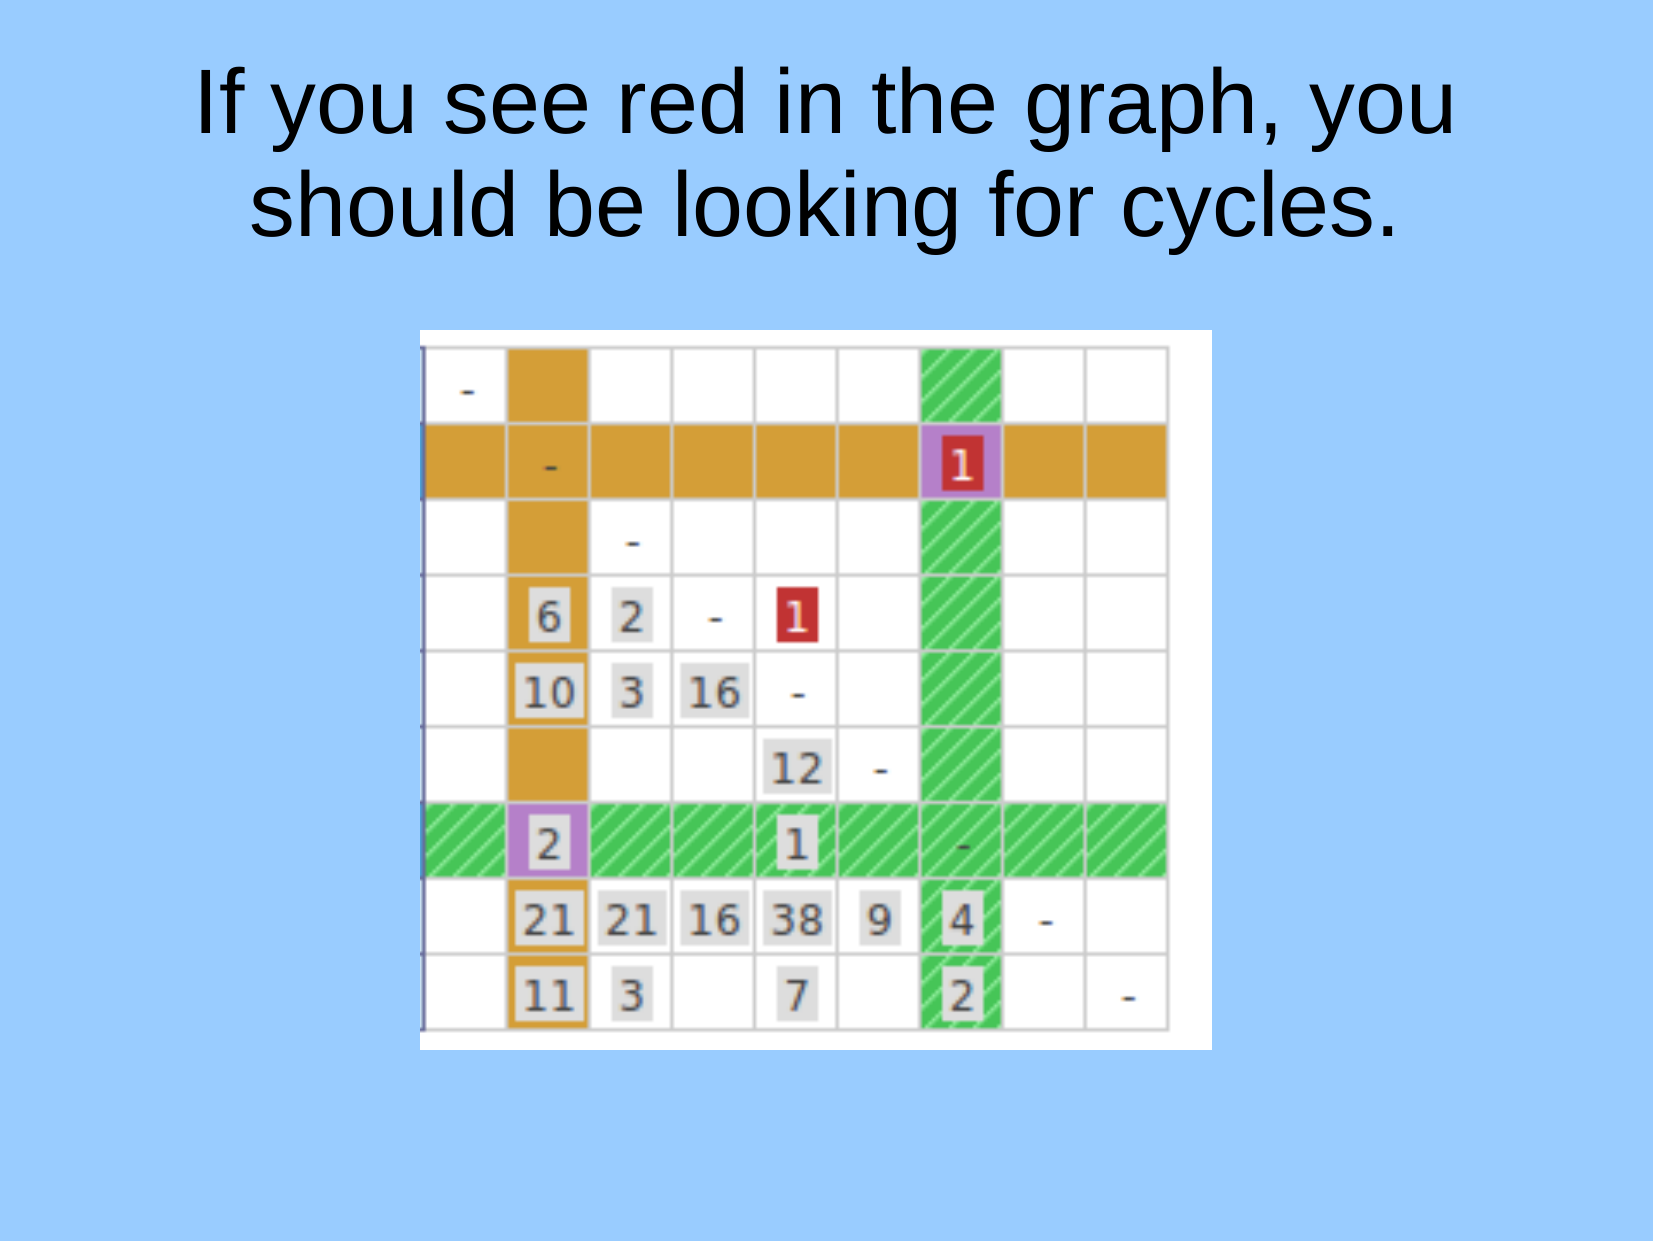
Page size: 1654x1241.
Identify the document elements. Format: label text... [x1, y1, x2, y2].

title If you see red in the graph, you should be looking for cycles. [82, 49, 1571, 257]
picture [420, 330, 1212, 1051]
